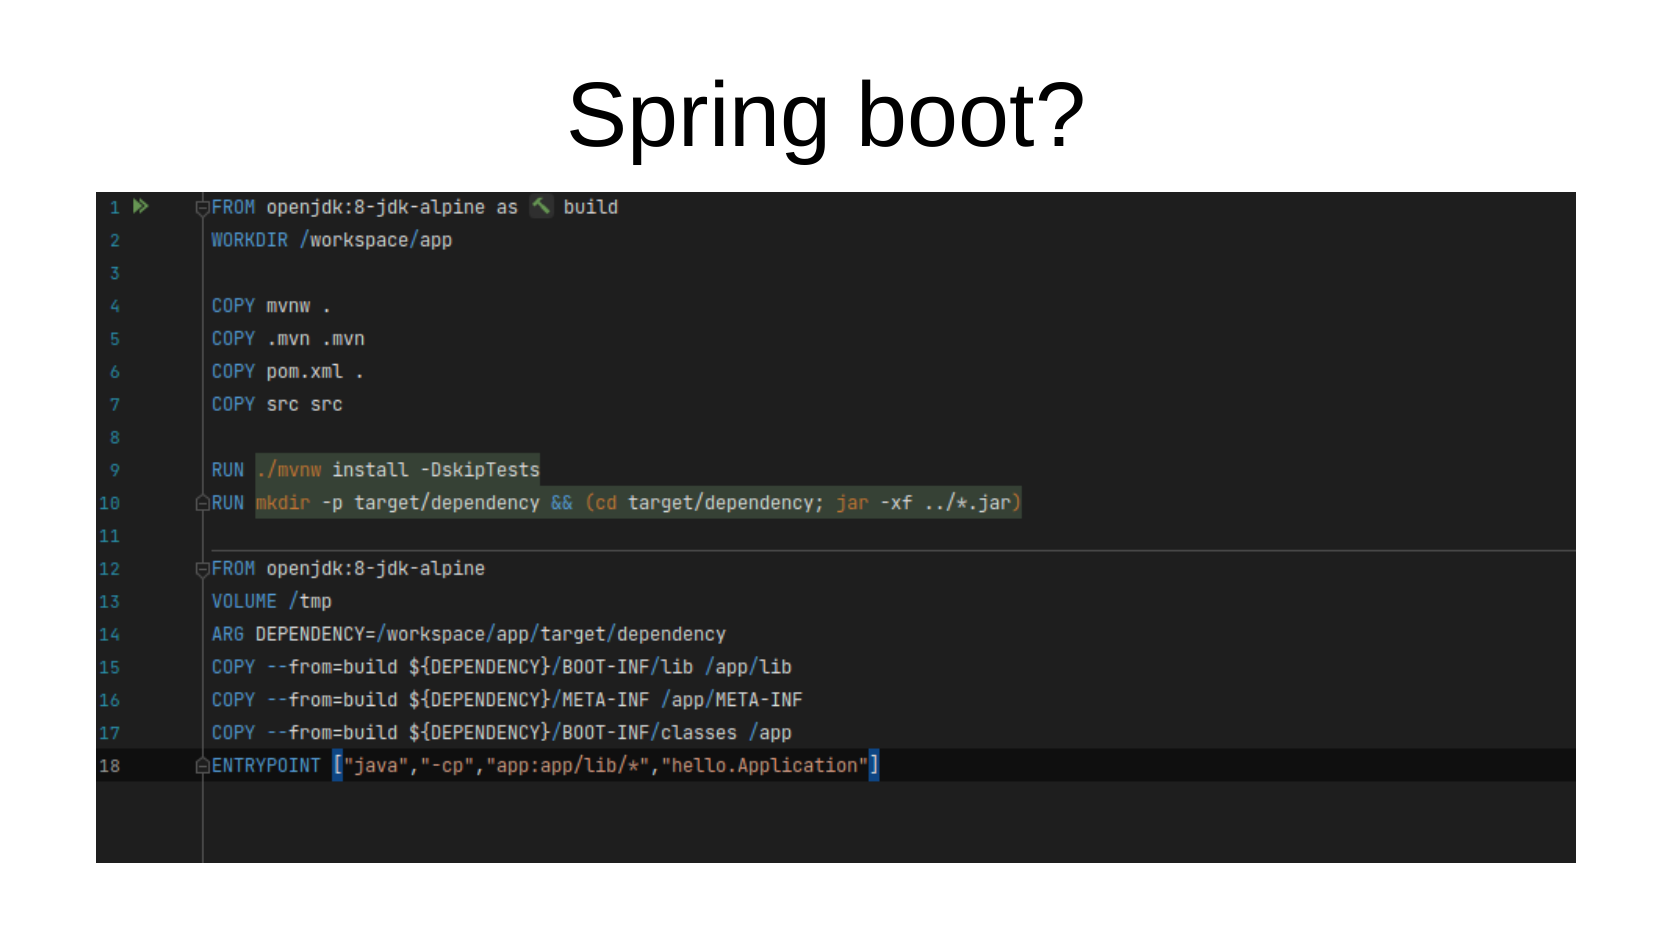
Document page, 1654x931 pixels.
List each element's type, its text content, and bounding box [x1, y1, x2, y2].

picture [96, 192, 1576, 863]
title Spring boot? [82, 37, 1571, 193]
